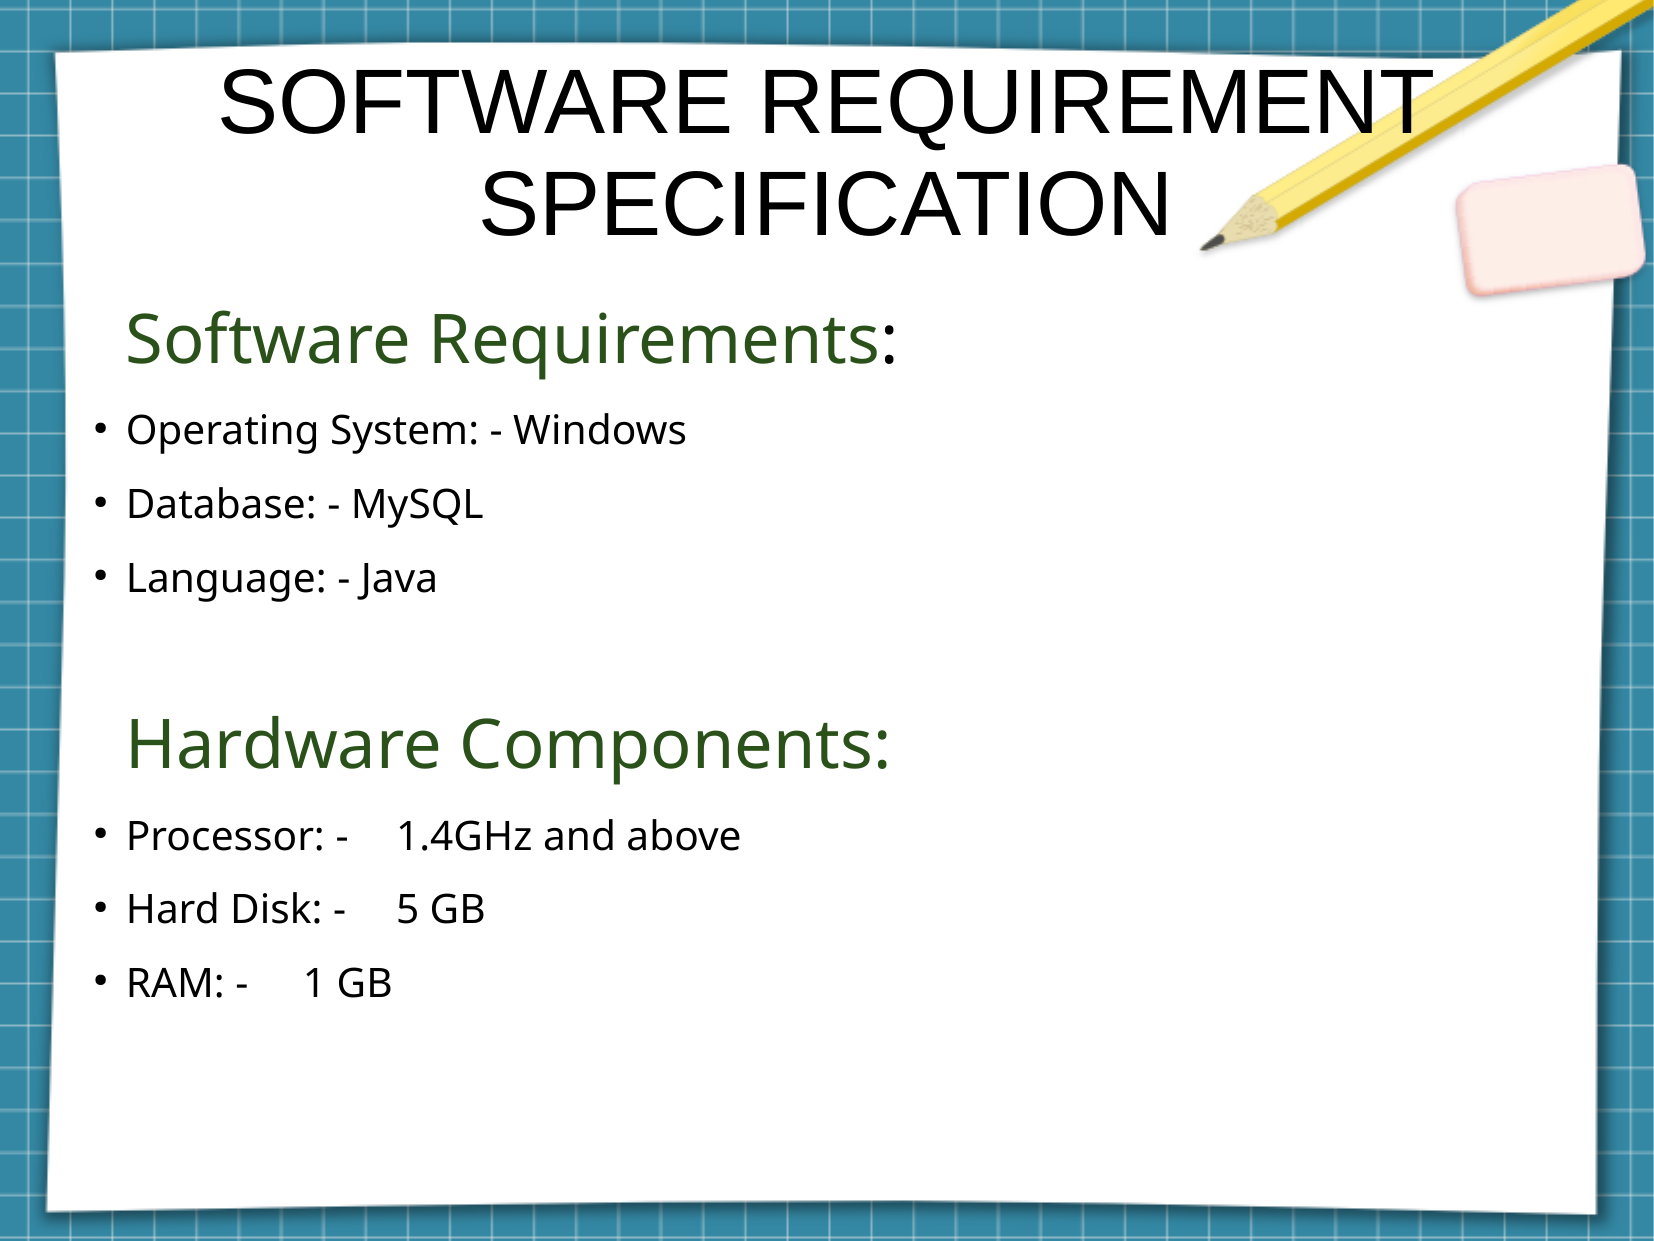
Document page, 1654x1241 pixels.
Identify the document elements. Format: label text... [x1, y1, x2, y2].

list Software Requirements: Operating System: - Windows Database: - MySQL Language: - Java Hardware Components: Processor: - 1.4GHz and above Hard Disk: - 5 GB RAM: - 1 GB [82, 290, 1571, 1010]
title SOFTWARE REQUIREMENT SPECIFICATION [82, 49, 1571, 257]
picture [0, 0, 1654, 1241]
